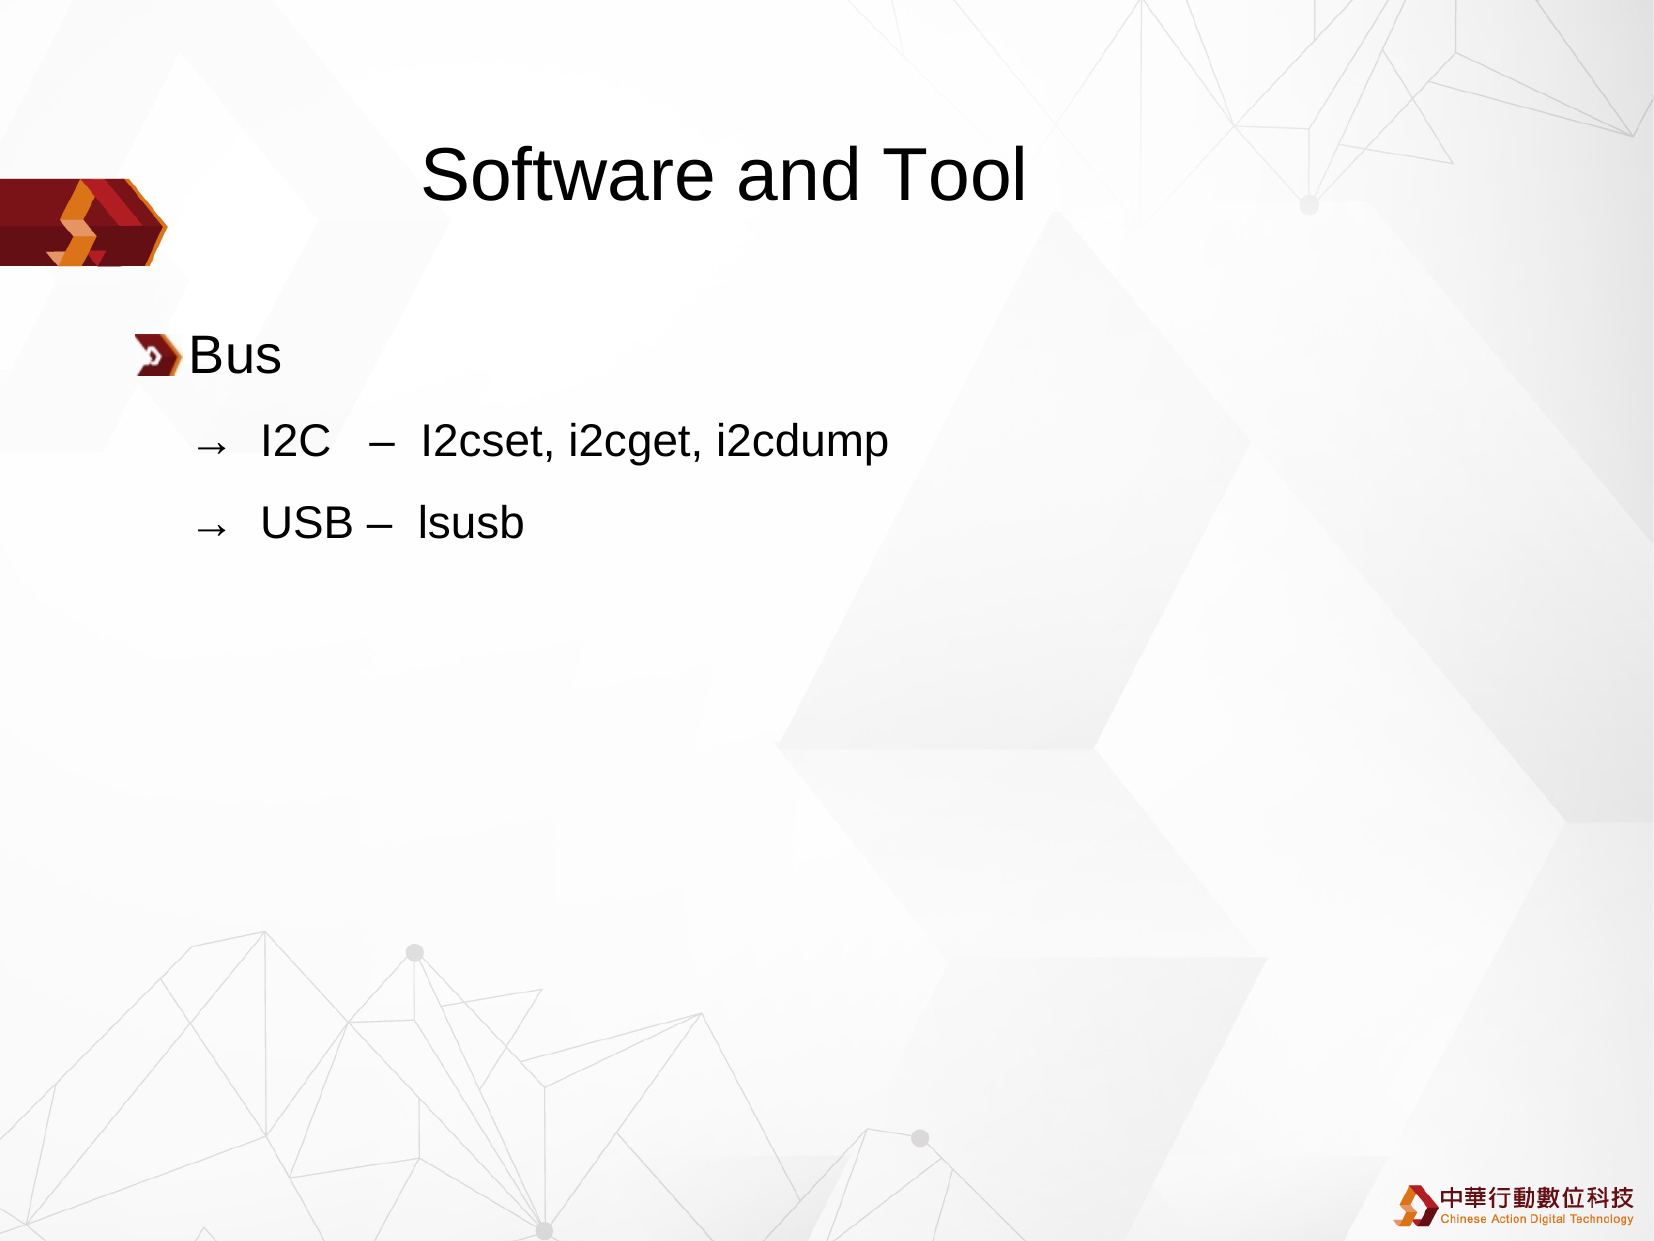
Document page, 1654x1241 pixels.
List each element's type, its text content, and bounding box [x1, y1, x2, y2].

list Bus → I2C – I2cset, i2cget, i2cdump → USB – lsusb [118, 324, 1571, 1045]
picture [0, 0, 1654, 1241]
text_box Software and Tool [349, 132, 1370, 227]
